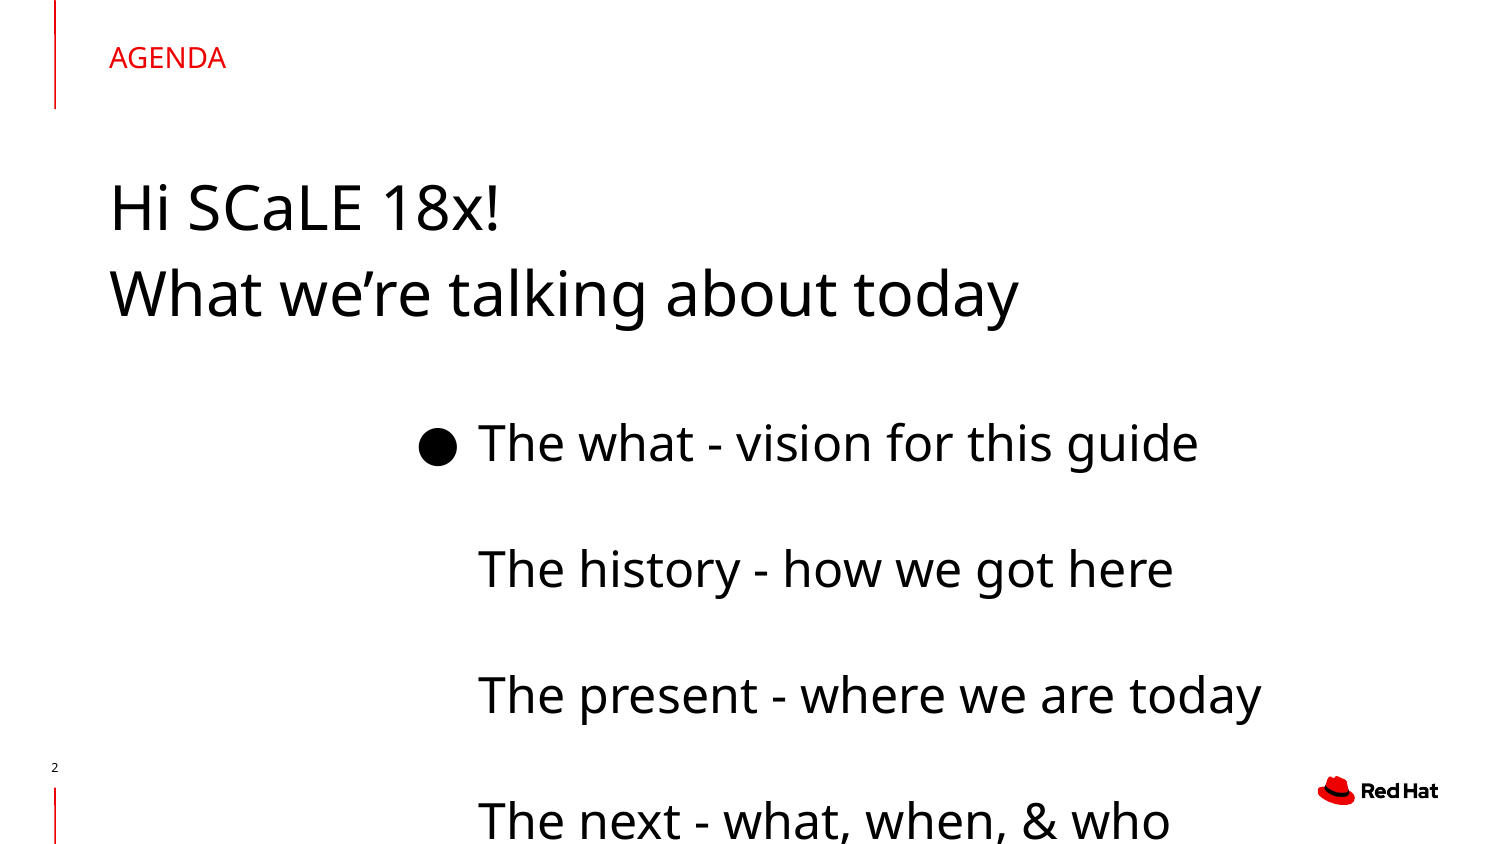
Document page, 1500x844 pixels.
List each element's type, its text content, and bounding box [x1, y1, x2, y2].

title The what - vision for this guide The history - how we got here The present - where we are today The next - what, when, & who [403, 345, 1285, 654]
slide_number <number> [10, 759, 101, 777]
picture [1317, 776, 1438, 805]
subtitle AGENDA [55, 6, 689, 108]
title Hi SCaLE 18x! What we’re talking about today [55, 145, 1285, 265]
